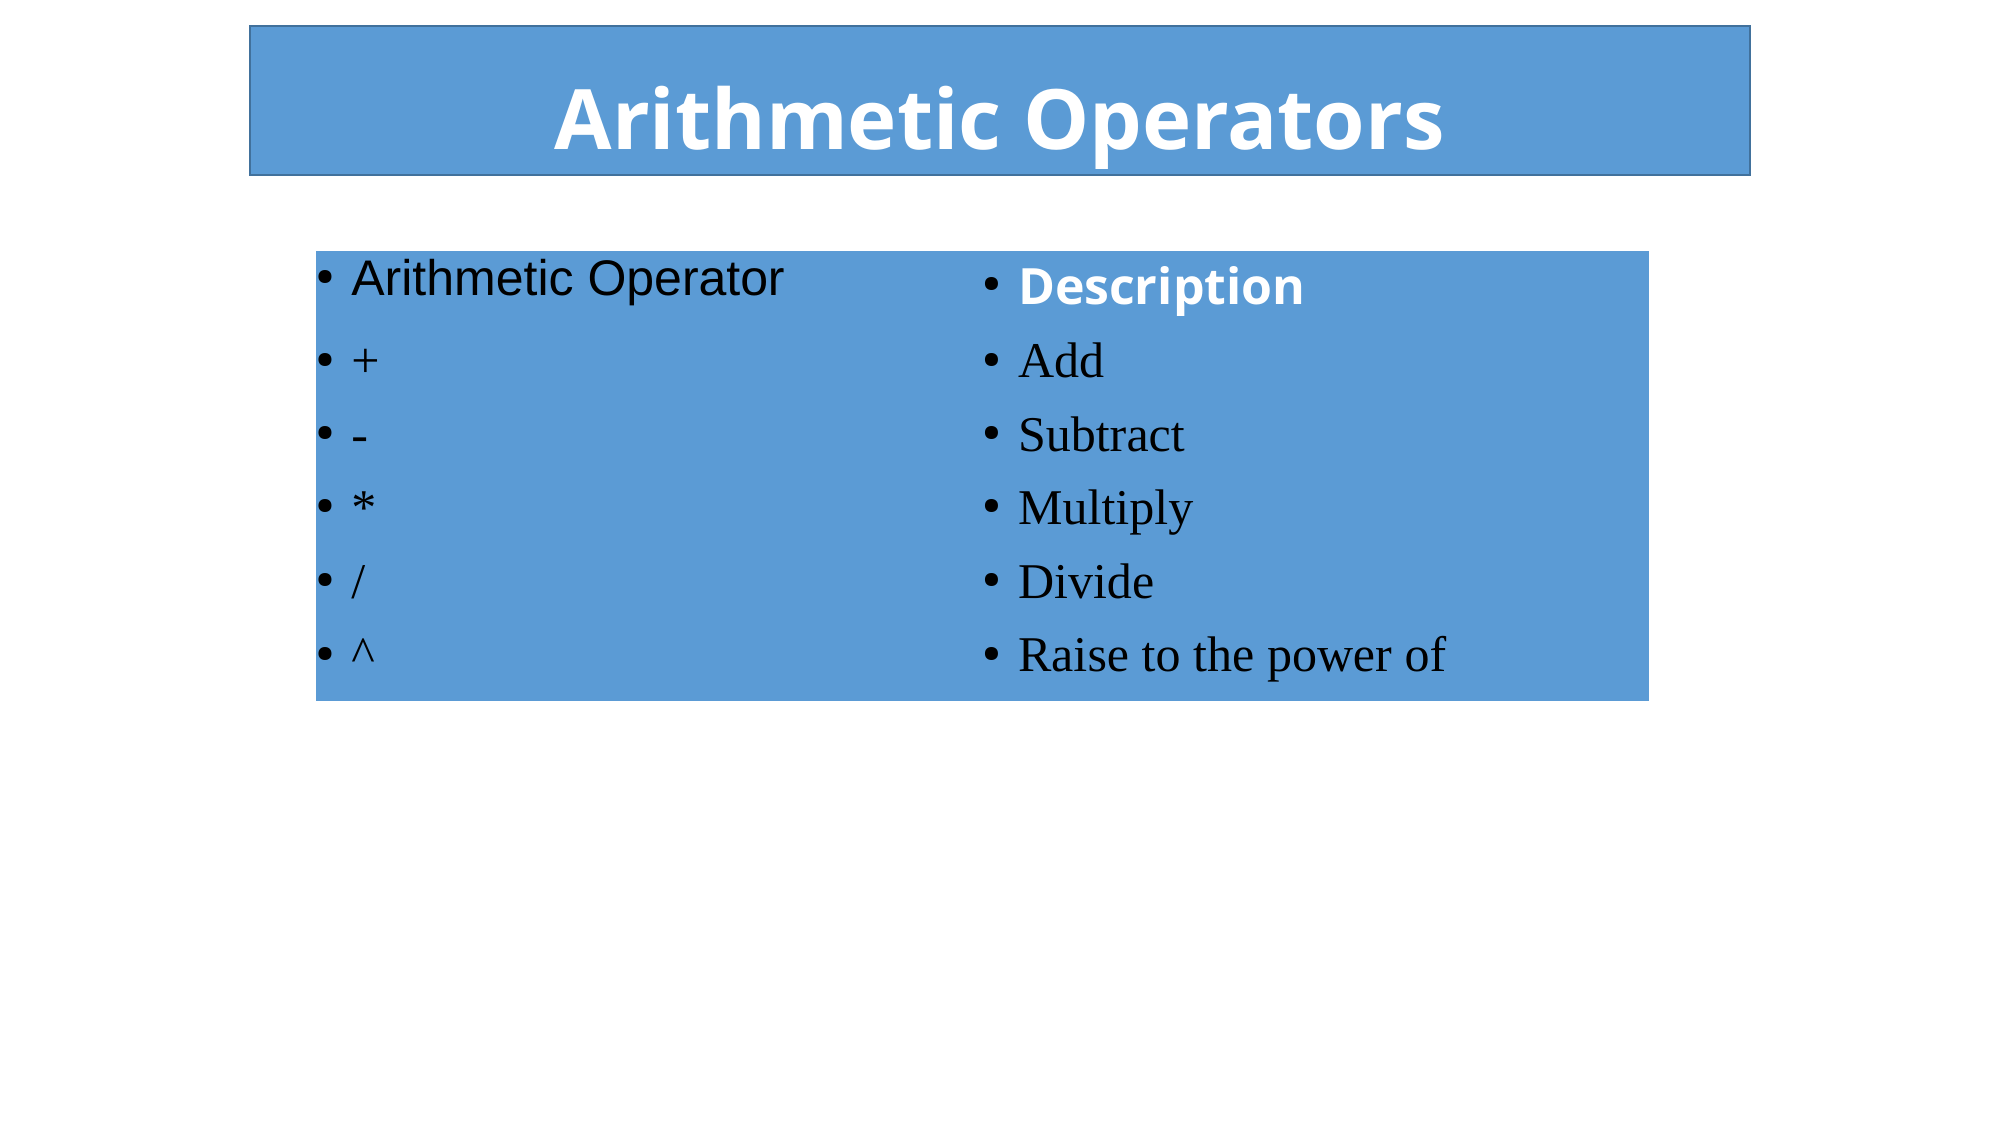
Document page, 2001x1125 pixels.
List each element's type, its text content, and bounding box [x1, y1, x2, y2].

table_header Arithmetic Operator [316, 251, 983, 333]
table_cell / [316, 554, 983, 627]
table_cell ^ [316, 627, 983, 701]
table_cell Multiply [983, 480, 1649, 554]
table_cell - [316, 407, 983, 480]
table_cell Raise to the power of [983, 627, 1649, 701]
table_cell * [316, 480, 983, 554]
title Arithmetic Operators [249, 26, 1750, 176]
table_cell + [316, 333, 983, 407]
table_cell Divide [983, 554, 1649, 627]
table_header Description [983, 251, 1649, 333]
table_cell Subtract [983, 407, 1649, 480]
table_cell Add [983, 333, 1649, 407]
